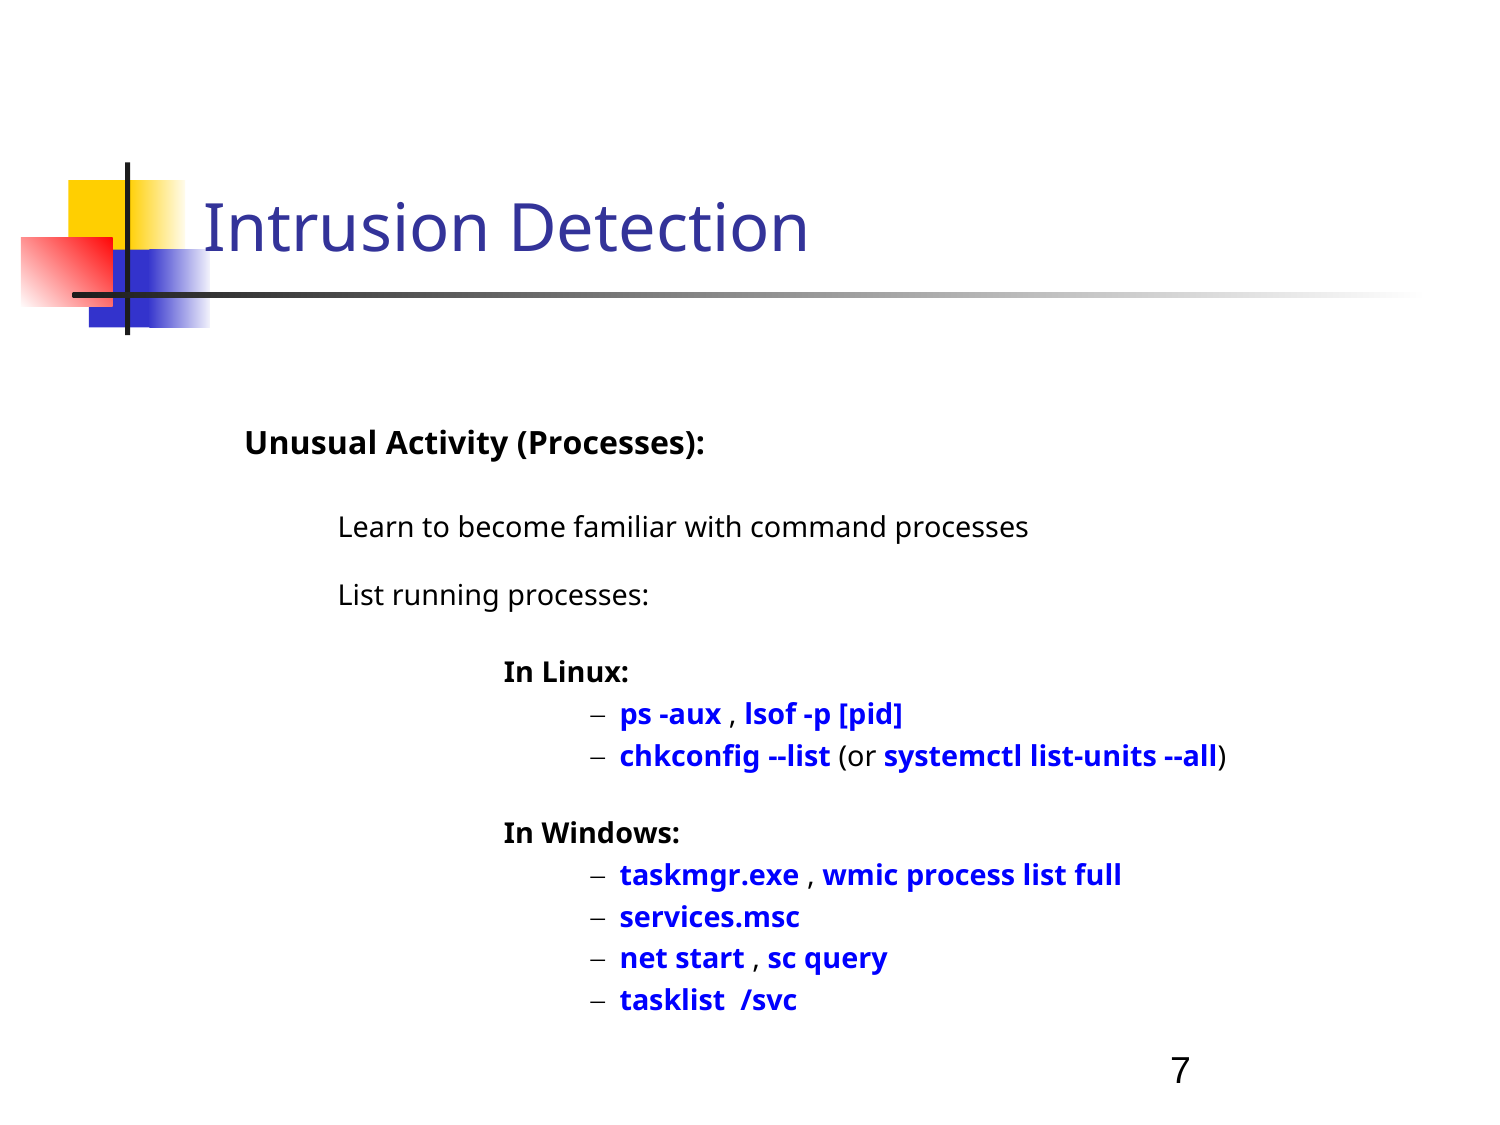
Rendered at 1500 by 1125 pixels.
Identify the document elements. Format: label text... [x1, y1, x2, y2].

title Intrusion Detection [188, 35, 1468, 276]
list Unusual Activity (Processes): Learn to become familiar with command processes List running processes: In Linux: ps -aux , lsof -p [pid] chkconfig --list (or systemctl list-units --all) In Windows: taskmgr.exe , wmic process list full services.msc net start , sc query tasklist /svc [229, 365, 1434, 1034]
